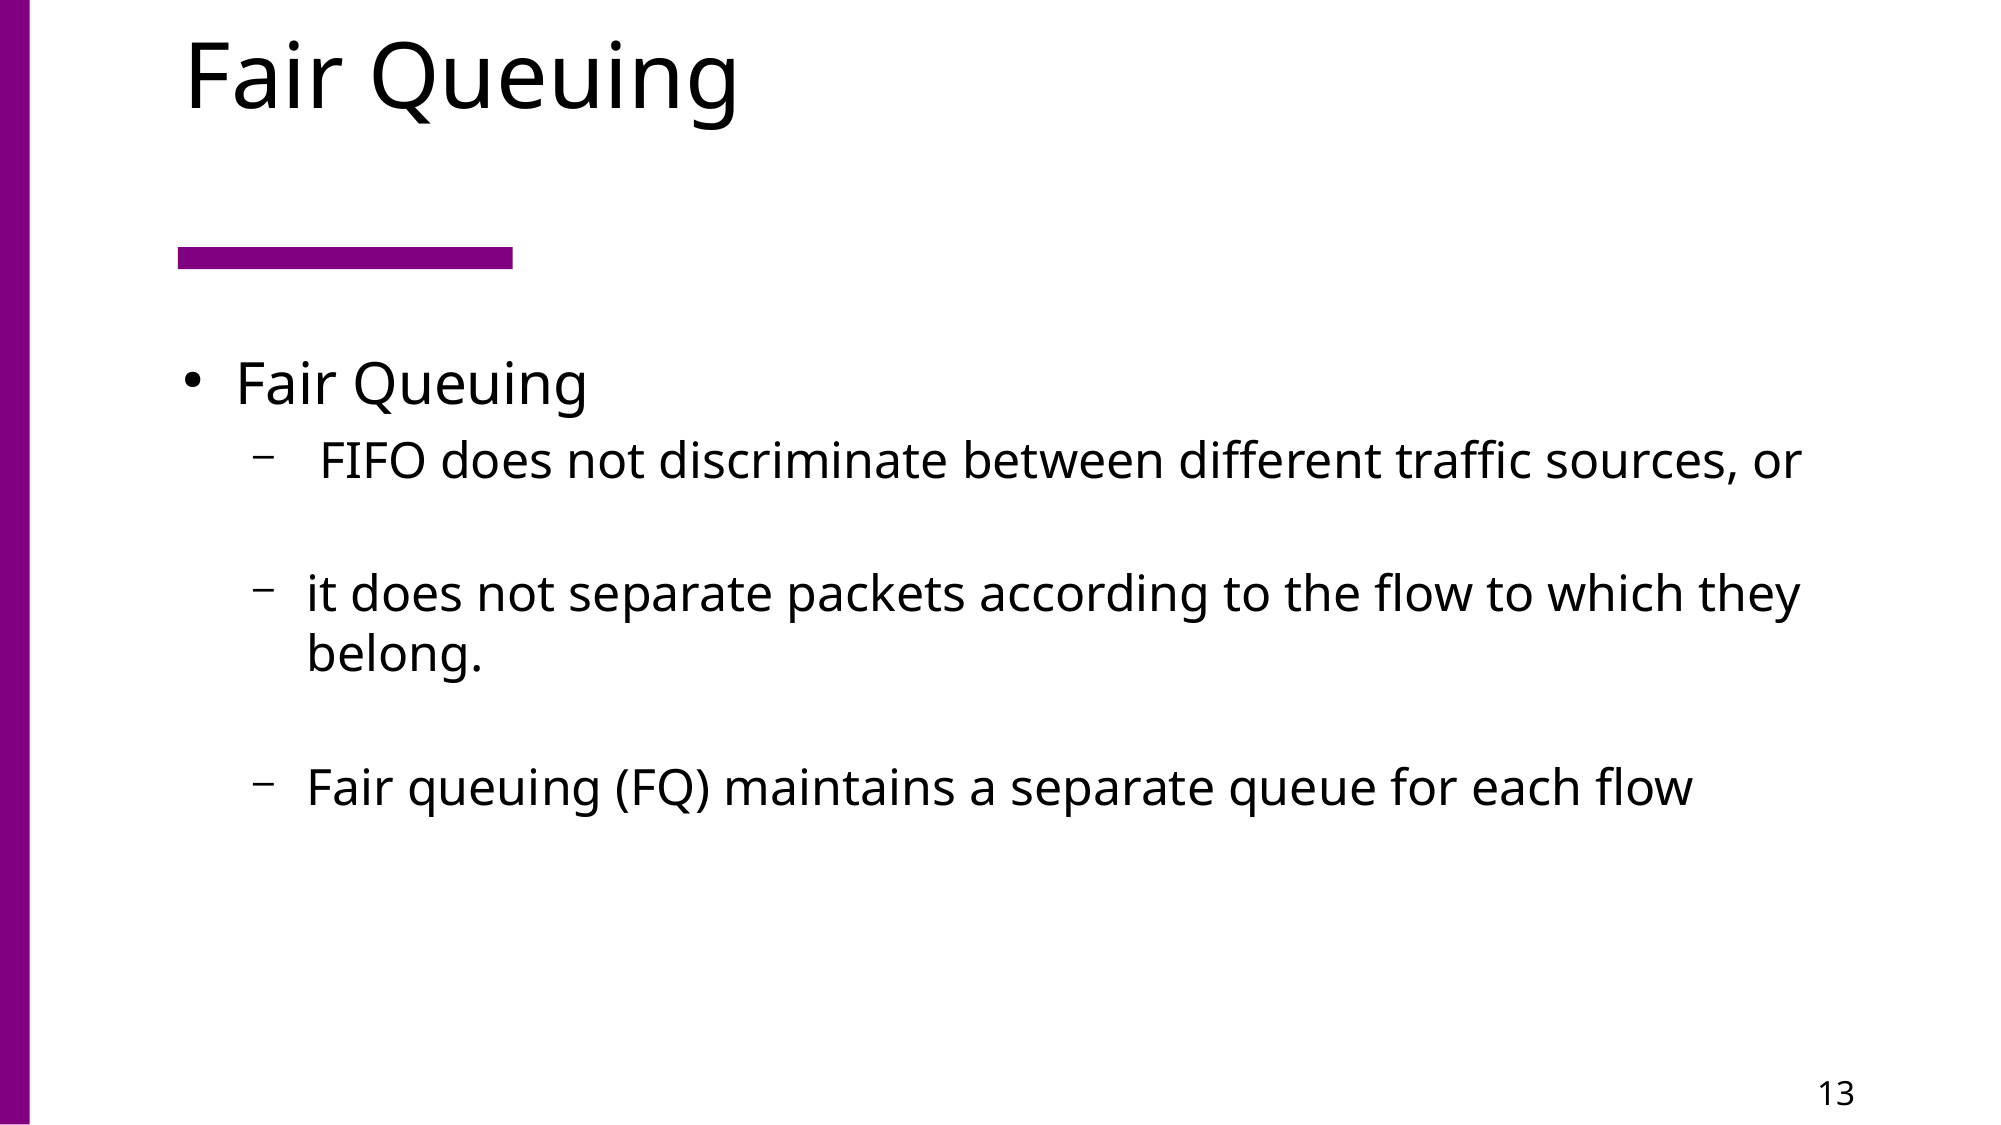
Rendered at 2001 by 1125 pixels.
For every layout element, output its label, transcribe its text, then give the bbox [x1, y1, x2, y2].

title Fair Queuing [133, 9, 1946, 135]
list Fair Queuing FIFO does not discriminate between different traffic sources, or it does not separate packets according to the flow to which they belong. Fair queuing (FQ) maintains a separate queue for each flow [149, 184, 1959, 1024]
